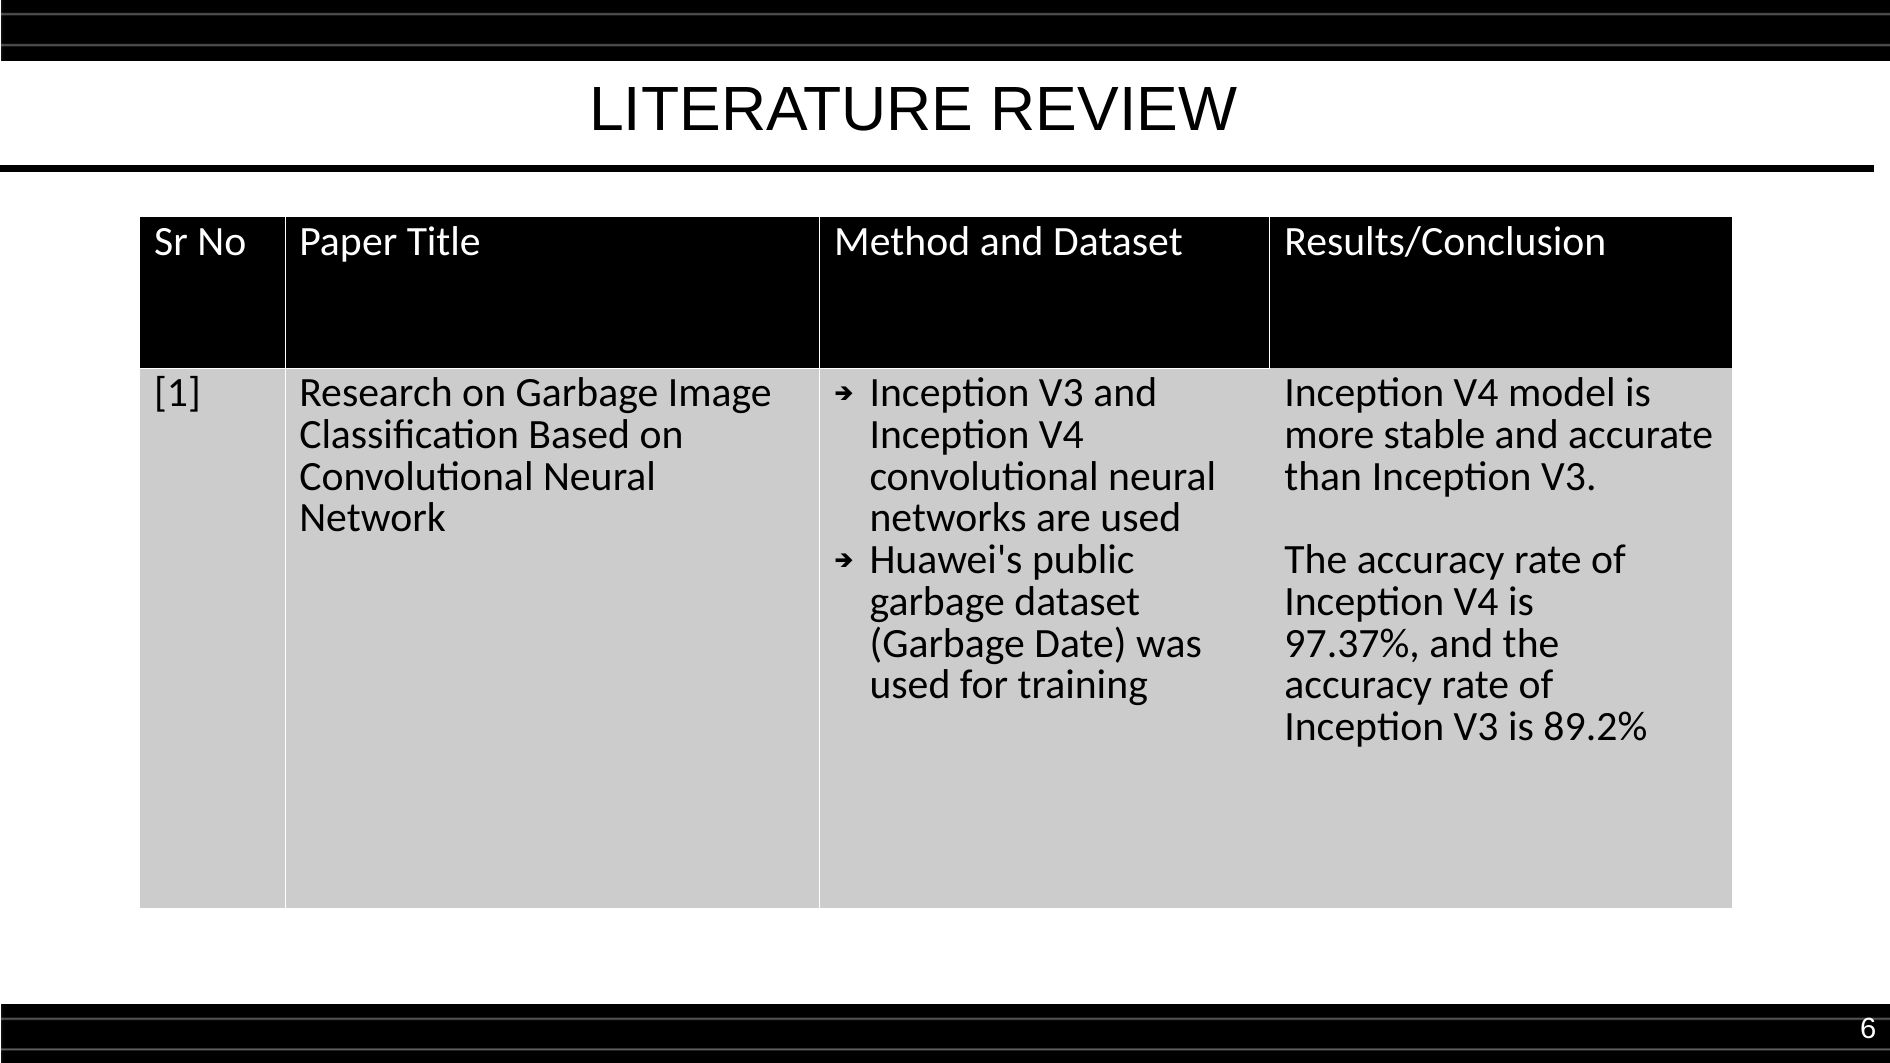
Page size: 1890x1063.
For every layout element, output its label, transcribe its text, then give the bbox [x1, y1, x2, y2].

table_header Paper Title [286, 217, 819, 368]
table_cell Research on Garbage Image Classification Based on Convolutional Neural Network [286, 369, 819, 908]
picture [1, 0, 1890, 61]
picture [1, 1004, 1890, 1063]
table_cell Inception V4 model is more stable and accurate than Inception V3. The accuracy rate of Inception V4 is 97.37%, and the accuracy rate of Inception V3 is 89.2% [1270, 368, 1732, 908]
table_cell [1] [140, 369, 285, 908]
table_header Sr No [140, 217, 285, 368]
table_header Results/Conclusion [1270, 217, 1732, 368]
table_header Method and Dataset [820, 217, 1269, 368]
title LITERATURE REVIEW [63, 73, 1765, 154]
table_cell Inception V3 and Inception V4 convolutional neural networks are used Huawei's public garbage dataset (Garbage Date) was used for training [820, 369, 1270, 908]
